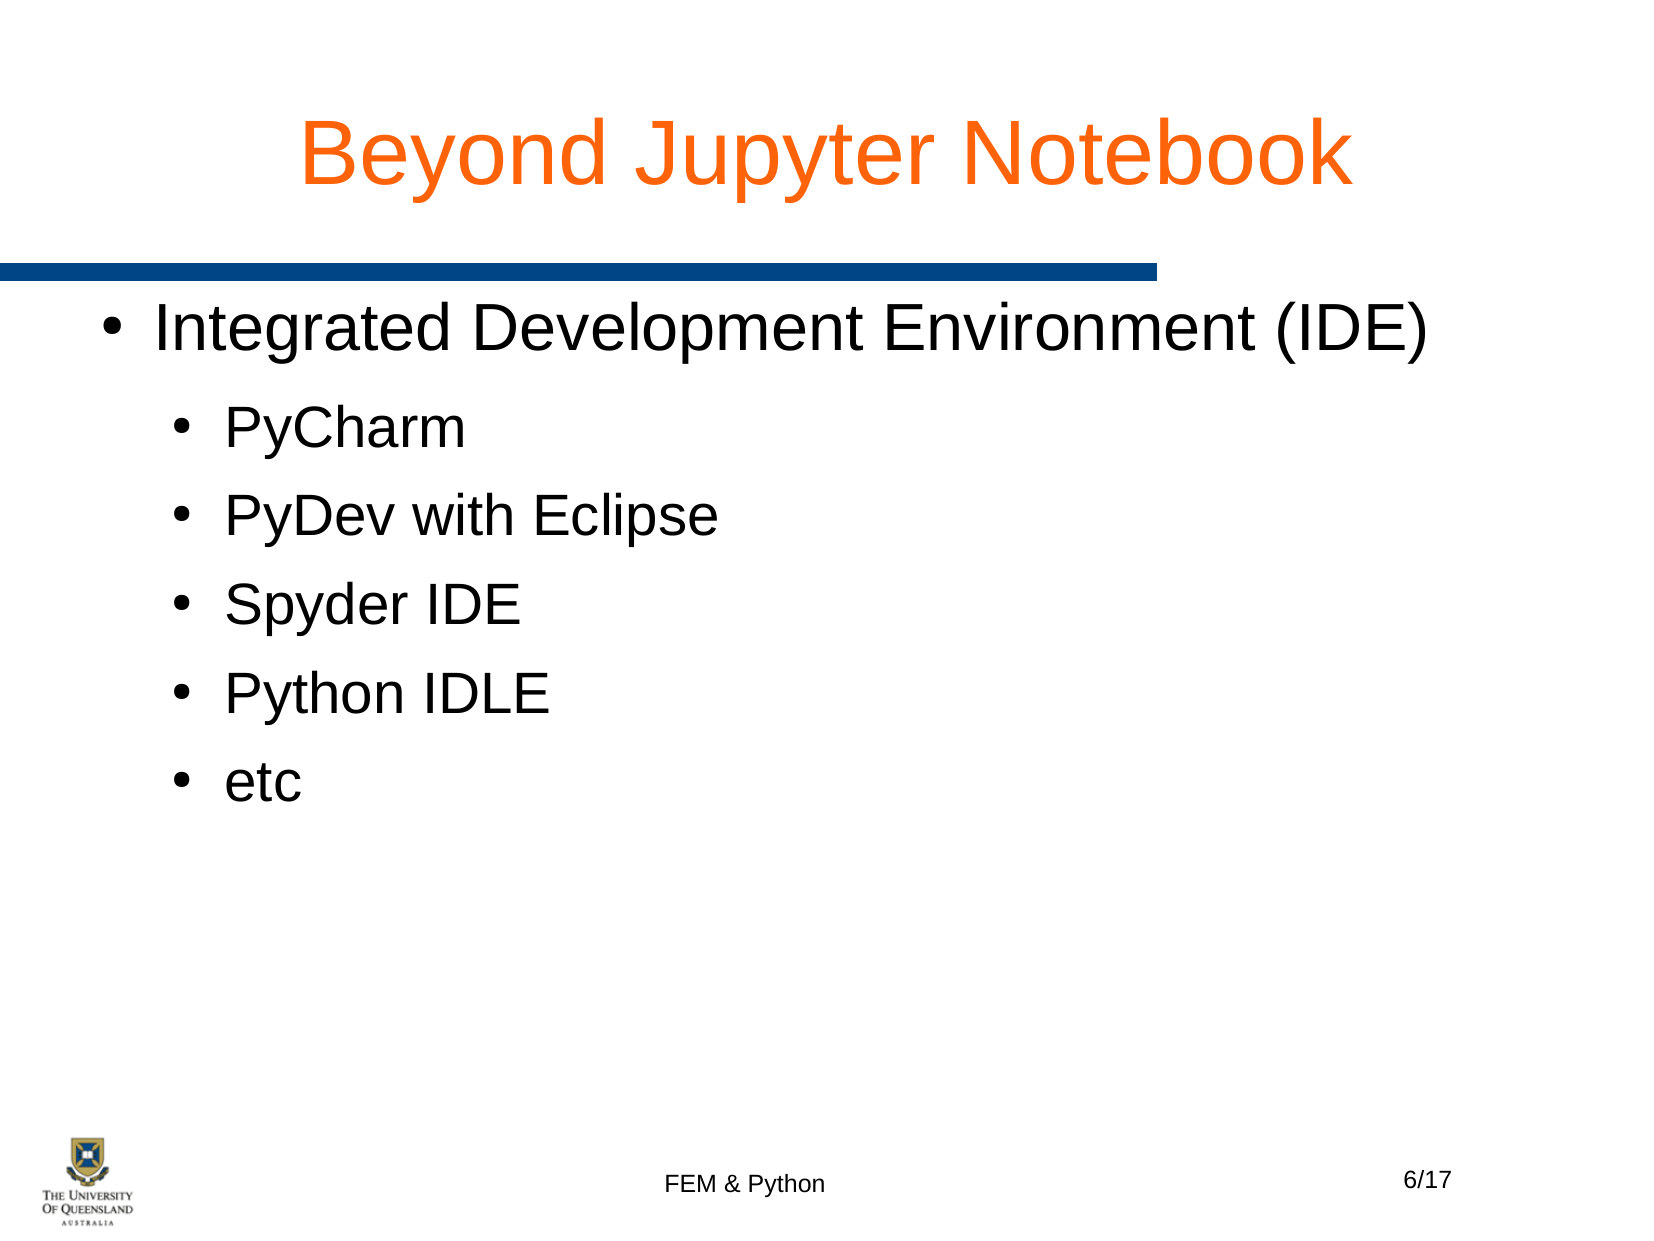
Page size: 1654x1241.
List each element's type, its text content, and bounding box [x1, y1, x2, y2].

picture [35, 1133, 142, 1235]
list Integrated Development Environment (IDE) PyCharm PyDev with Eclipse Spyder IDE Python IDLE etc [82, 290, 1571, 1010]
title Beyond Jupyter Notebook [82, 49, 1571, 257]
